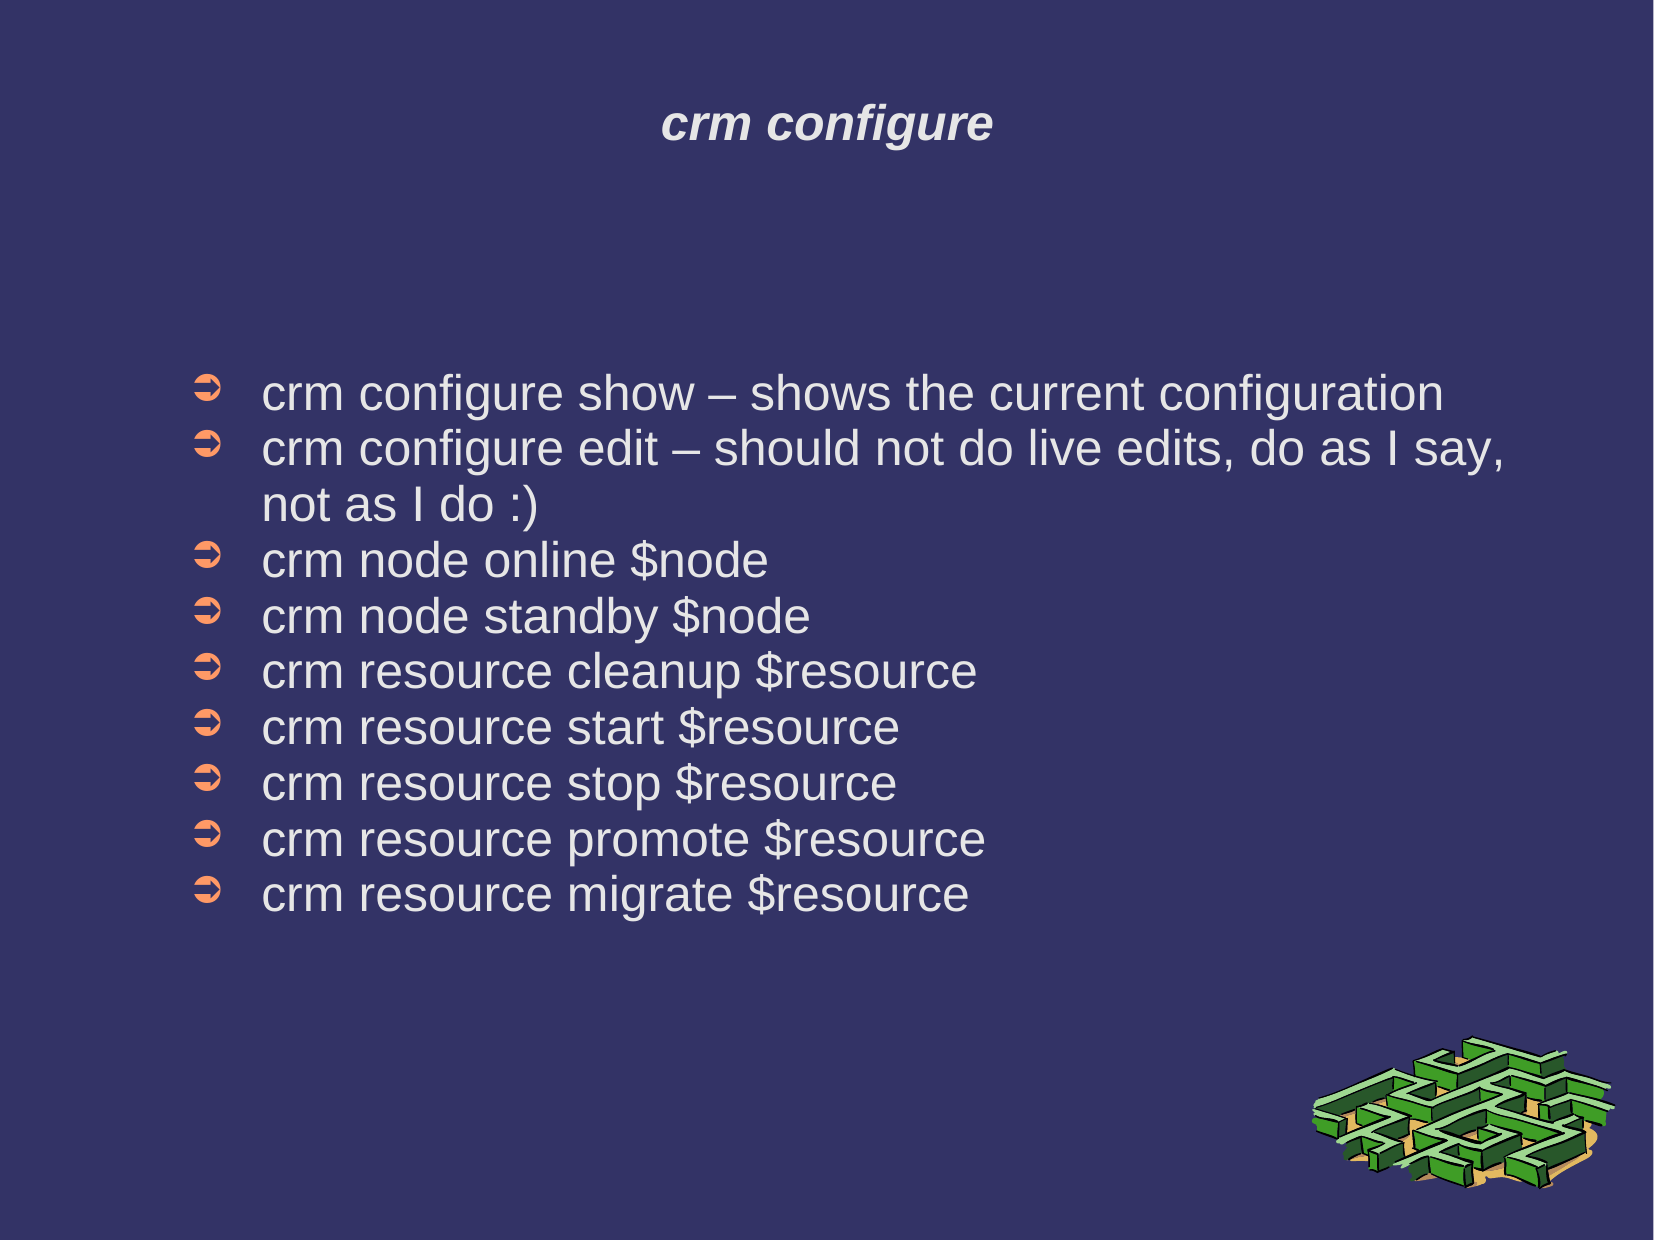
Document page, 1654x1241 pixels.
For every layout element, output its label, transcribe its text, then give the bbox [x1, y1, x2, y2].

title crm configure [121, 19, 1534, 227]
list crm configure show – shows the current configuration crm configure edit – should not do live edits, do as I say, not as I do :) crm node online $node crm node standby $node crm resource cleanup $resource crm resource start $resource crm resource stop $resource crm resource promote $resource crm resource migrate $resource [178, 364, 1570, 1085]
